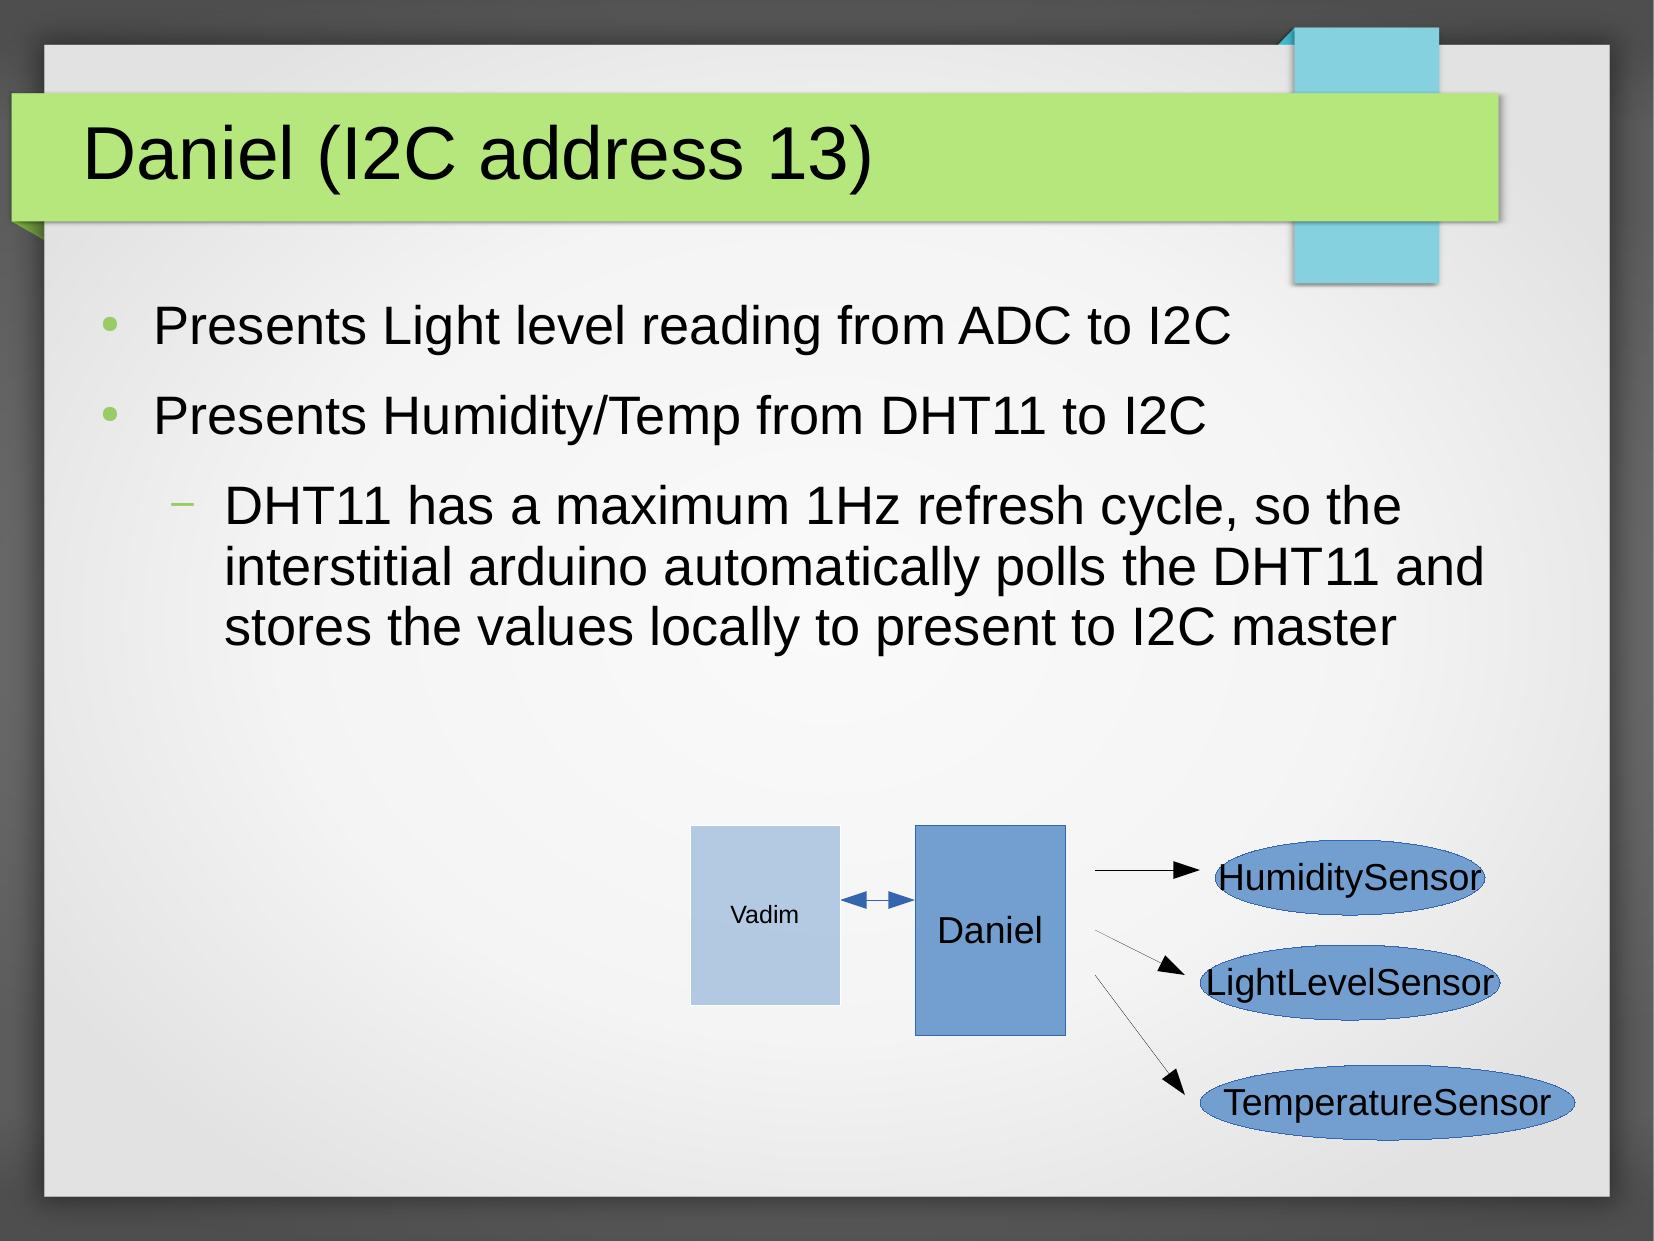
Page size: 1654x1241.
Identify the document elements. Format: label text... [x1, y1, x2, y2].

text_box TemperatureSensor [1200, 1065, 1576, 1141]
list Presents Light level reading from ADC to I2C Presents Humidity/Temp from DHT11 to I2C DHT11 has a maximum 1Hz refresh cycle, so the interstitial arduino automatically polls the DHT11 and stores the values locally to present to I2C master [82, 295, 1571, 1015]
picture [0, 0, 1654, 1241]
text_box Daniel [915, 825, 1066, 1036]
text_box HumiditySensor [1222, 840, 1486, 916]
title Daniel (I2C address 13) [82, 94, 1264, 213]
text_box Vadim [690, 825, 841, 1006]
text_box LightLevelSensor [1200, 945, 1501, 1021]
